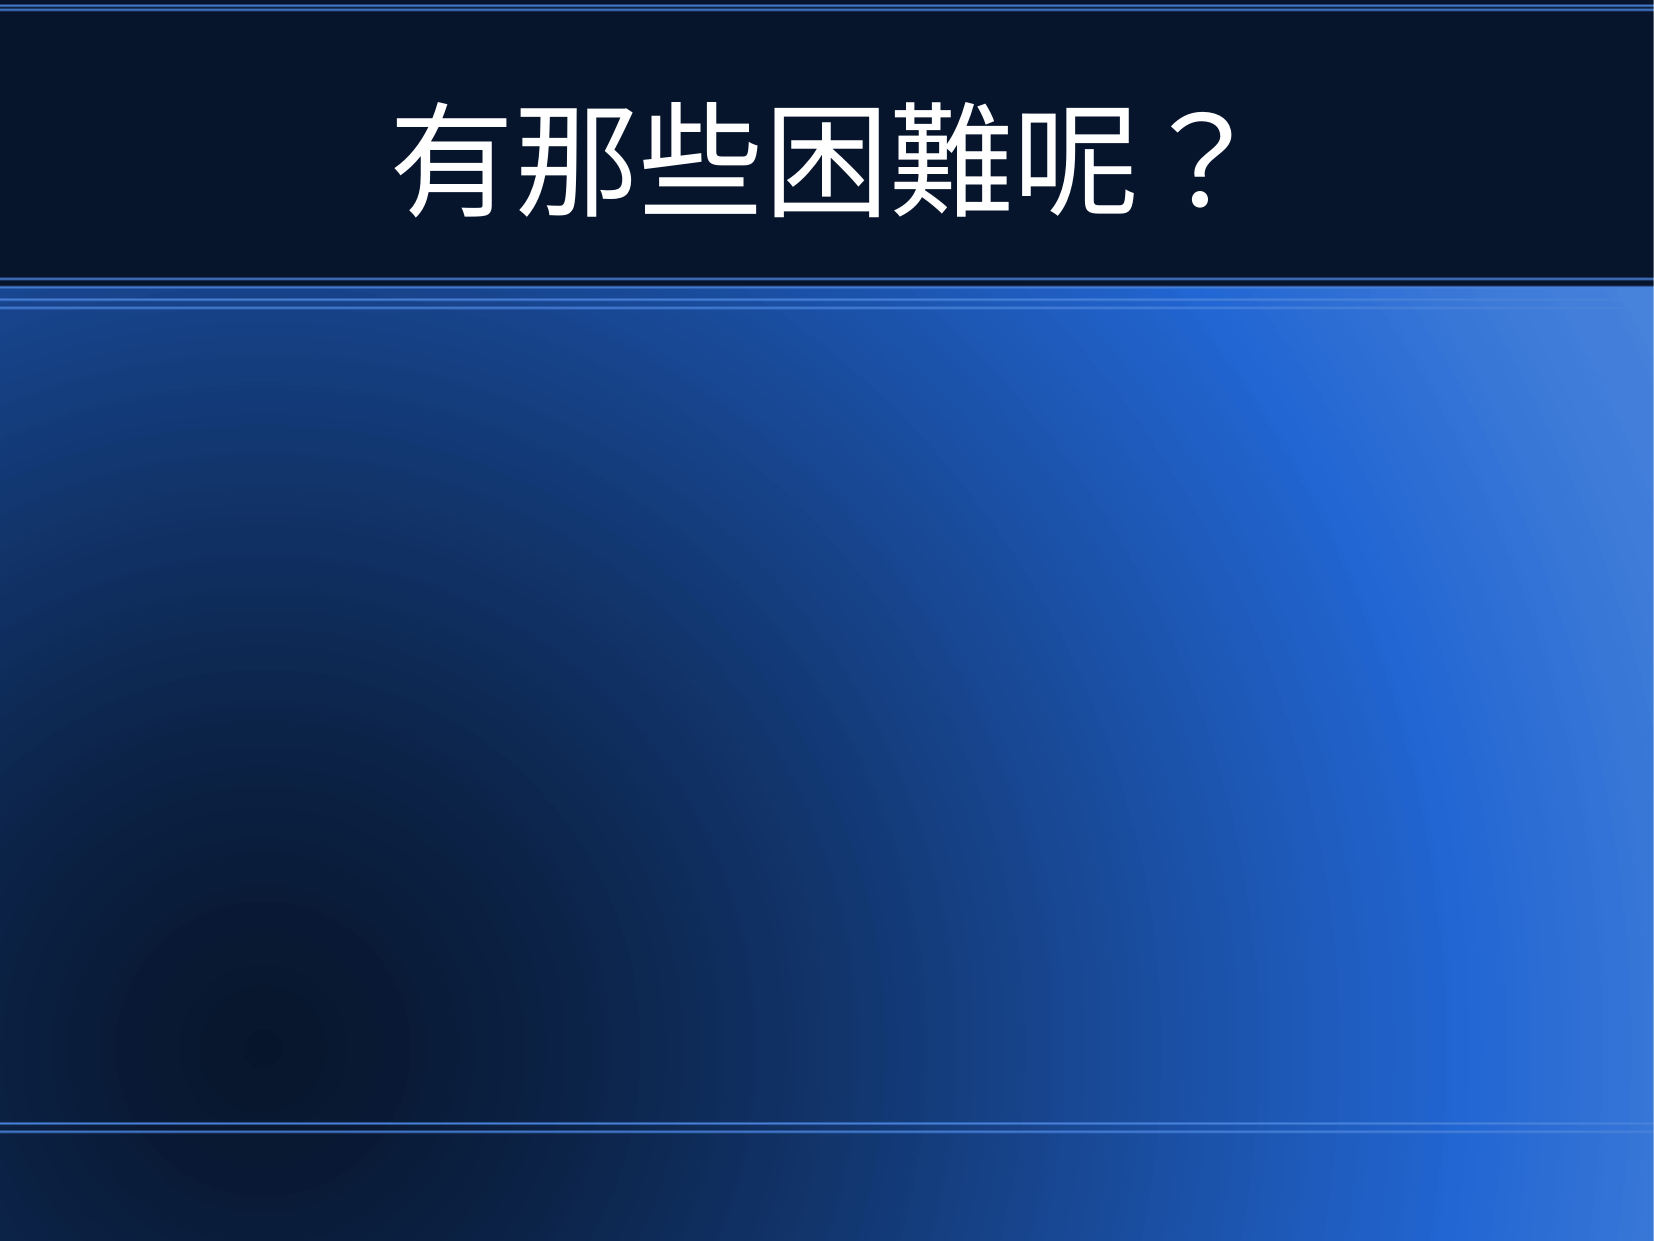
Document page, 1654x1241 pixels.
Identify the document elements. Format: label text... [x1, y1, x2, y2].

title 有那些困難呢？ [82, 49, 1571, 257]
picture [0, 0, 1654, 1241]
